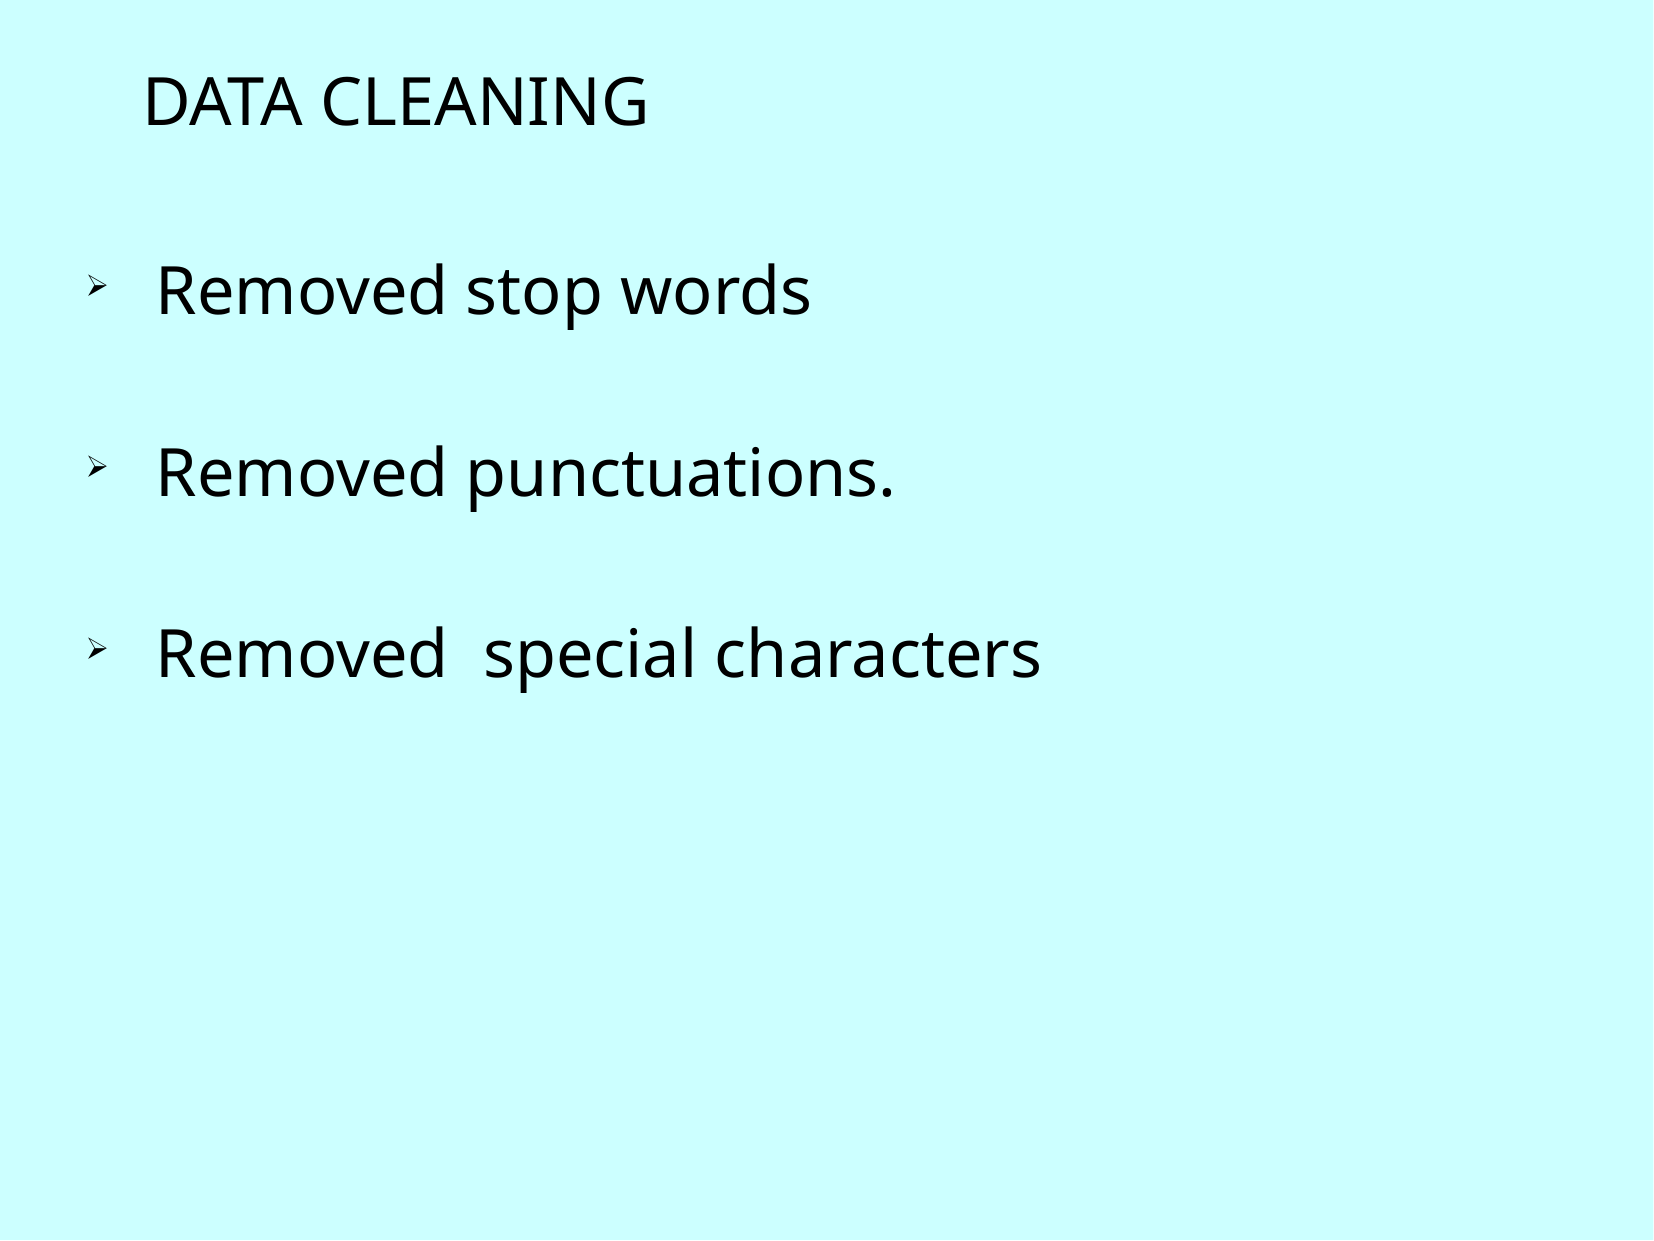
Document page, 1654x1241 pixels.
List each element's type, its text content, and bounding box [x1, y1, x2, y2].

text_box DATA CLEANING [41, 47, 1465, 224]
text_box Removed stop words Removed punctuations. Removed special characters [70, 236, 1583, 1182]
